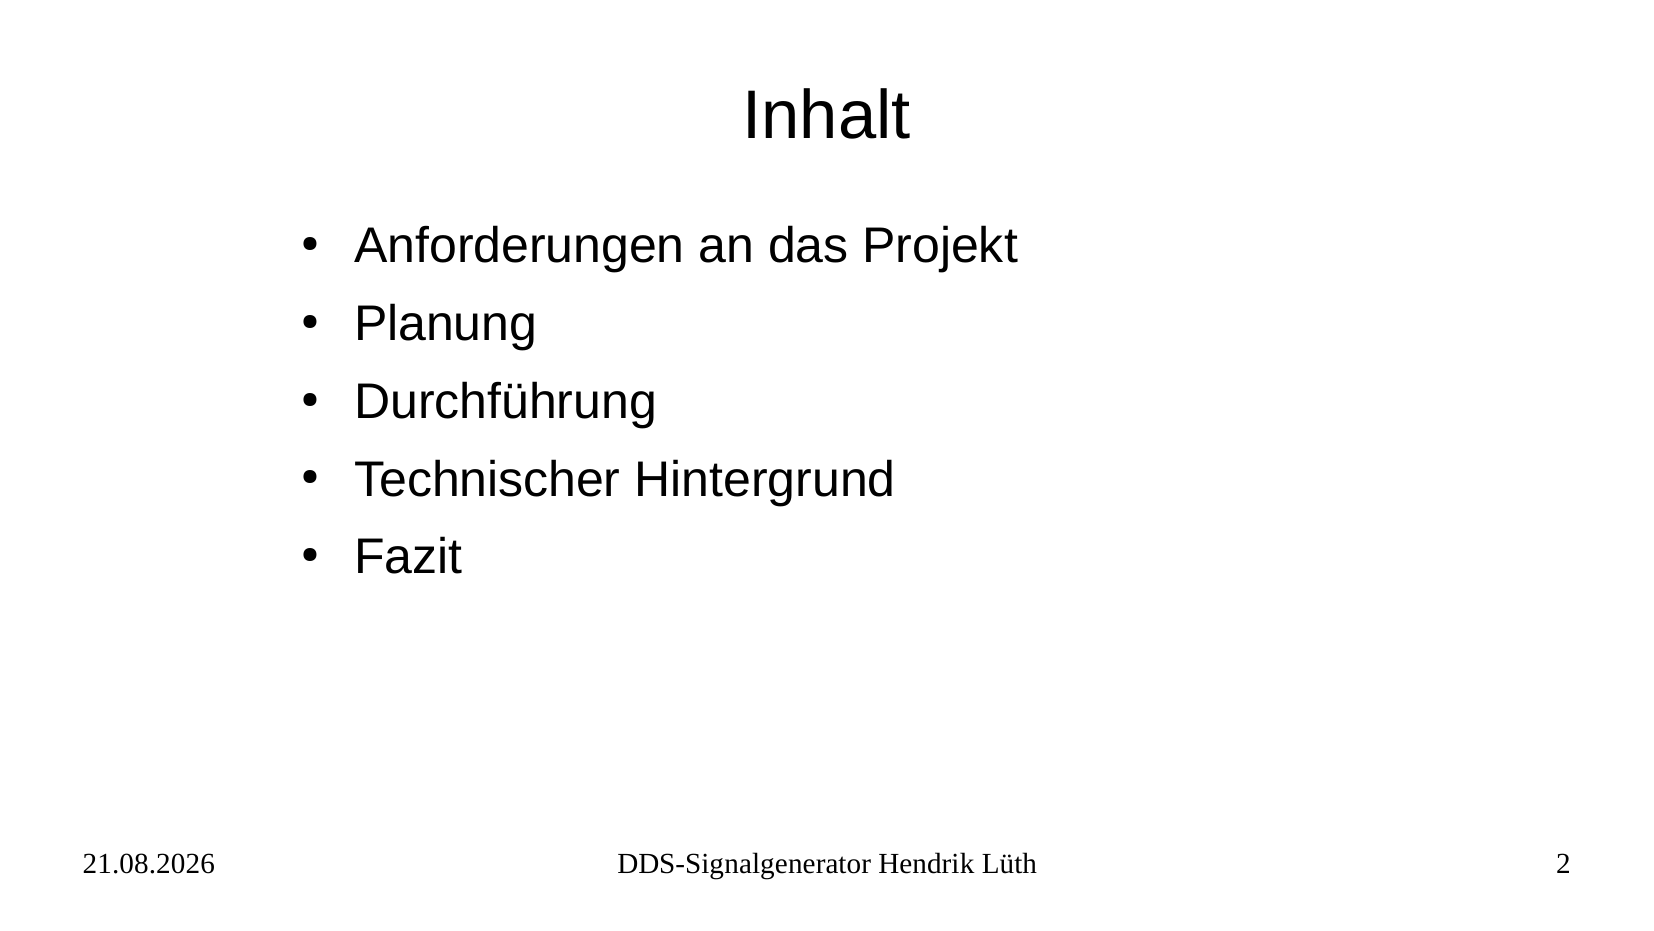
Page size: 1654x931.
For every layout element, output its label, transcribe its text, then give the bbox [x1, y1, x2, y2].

title Inhalt [82, 36, 1571, 193]
list Anforderungen an das Projekt Planung Durchführung Technischer Hintergrund Fazit [283, 217, 1571, 757]
